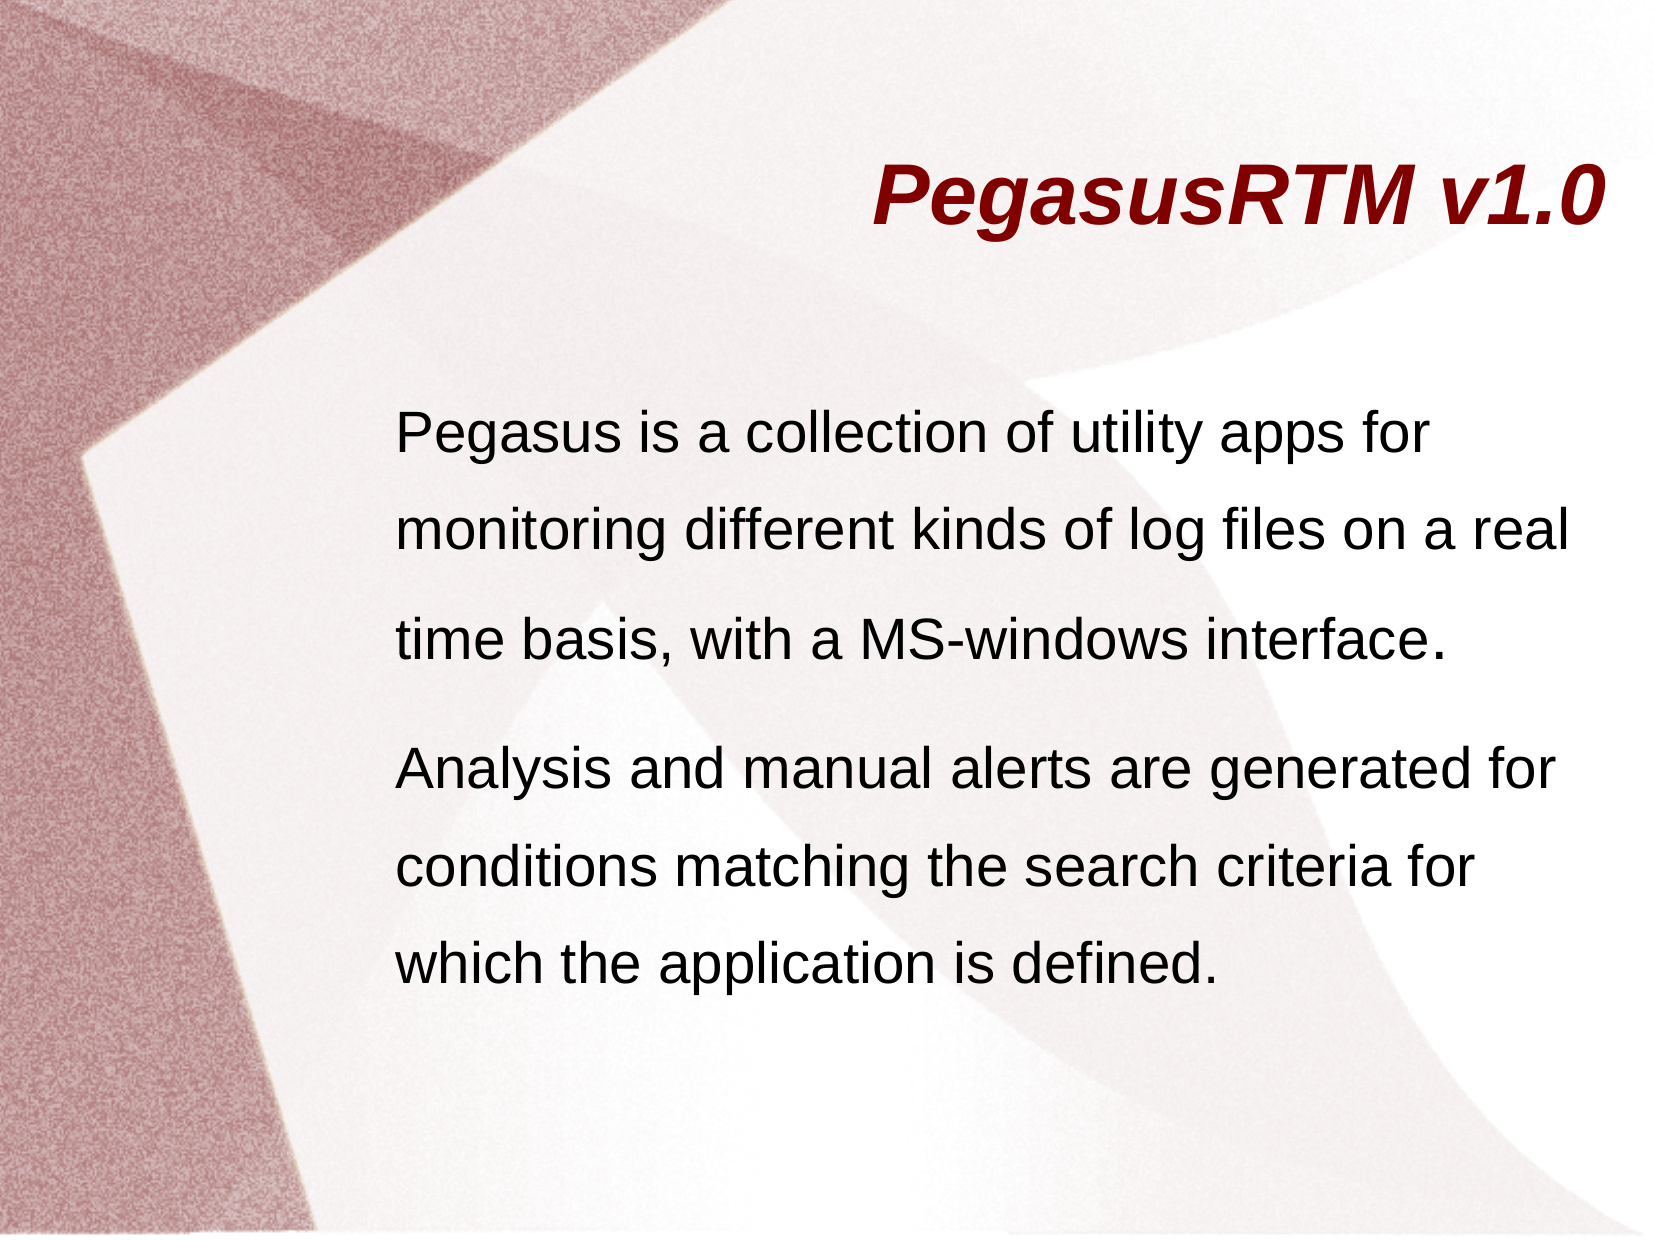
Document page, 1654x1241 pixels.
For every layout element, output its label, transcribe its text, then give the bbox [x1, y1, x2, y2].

list Pegasus is a collection of utility apps for monitoring different kinds of log files on a real time basis, with a MS-windows interface. Analysis and manual alerts are generated for conditions matching the search criteria for which the application is defined. [324, 366, 1601, 1145]
title PegasusRTM v1.0 [596, 90, 1607, 298]
picture [0, 0, 1654, 1241]
